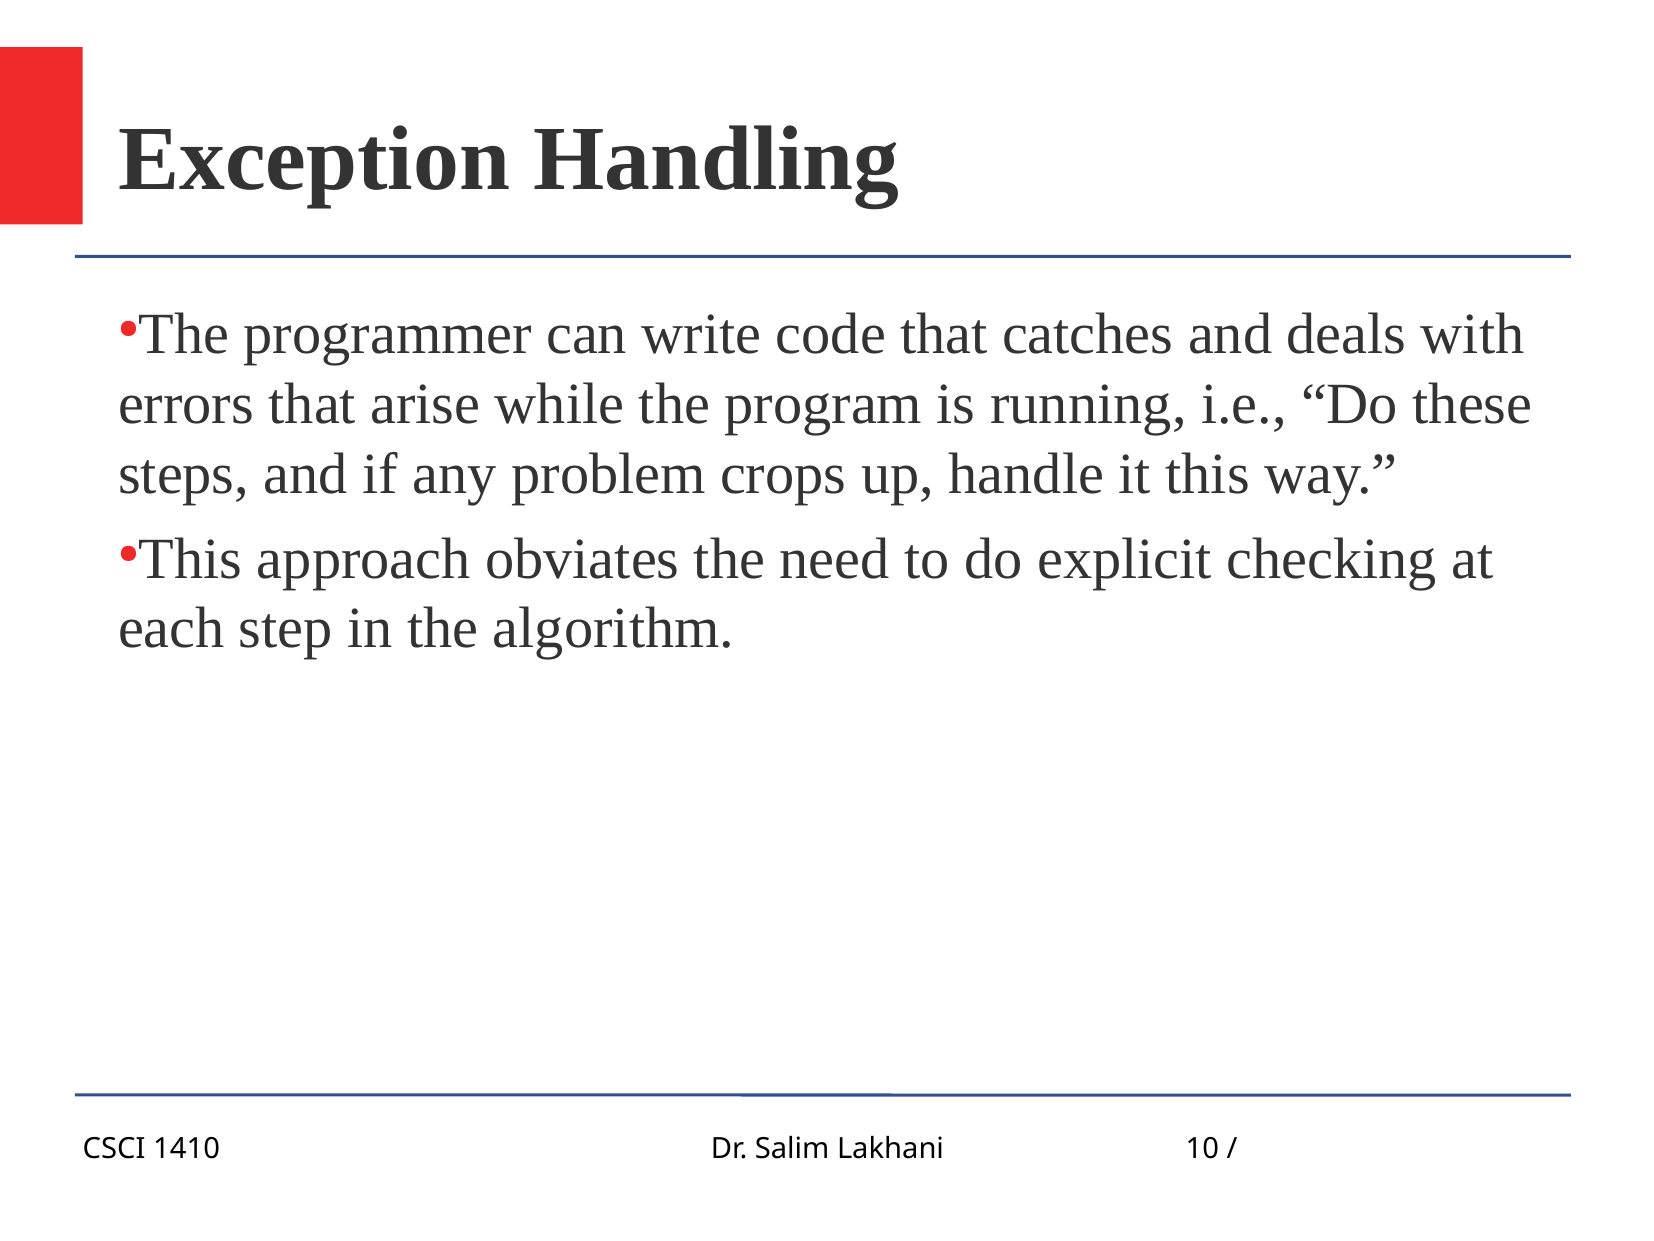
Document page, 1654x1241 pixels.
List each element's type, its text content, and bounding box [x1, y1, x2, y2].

text_box / [1185, 1129, 1571, 1216]
title Exception Handling [118, 49, 1571, 257]
list The programmer can write code that catches and deals with errors that arise while the program is running, i.e., “Do these steps, and if any problem crops up, handle it this way.” This approach obviates the need to do explicit checking at each step in the algorithm. [118, 295, 1536, 1080]
text_box Dr. Salim Lakhani [565, 1129, 1090, 1216]
text_box CSCI 1410 [82, 1129, 468, 1216]
